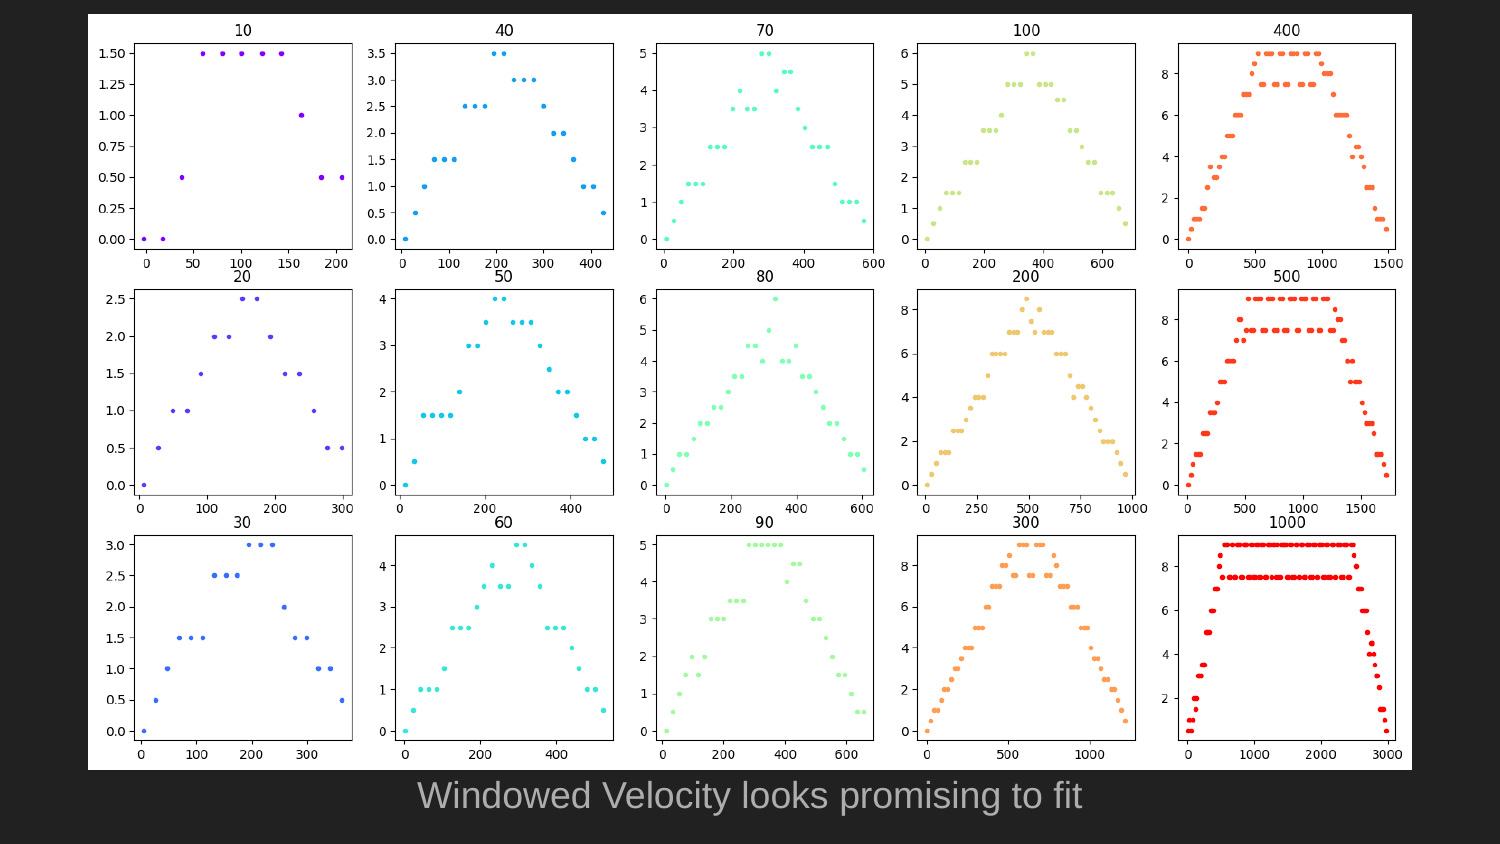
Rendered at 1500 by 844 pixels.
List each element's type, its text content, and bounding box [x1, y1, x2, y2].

text_box Windowed Velocity looks promising to fit [387, 756, 1113, 816]
picture [88, 14, 1412, 770]
